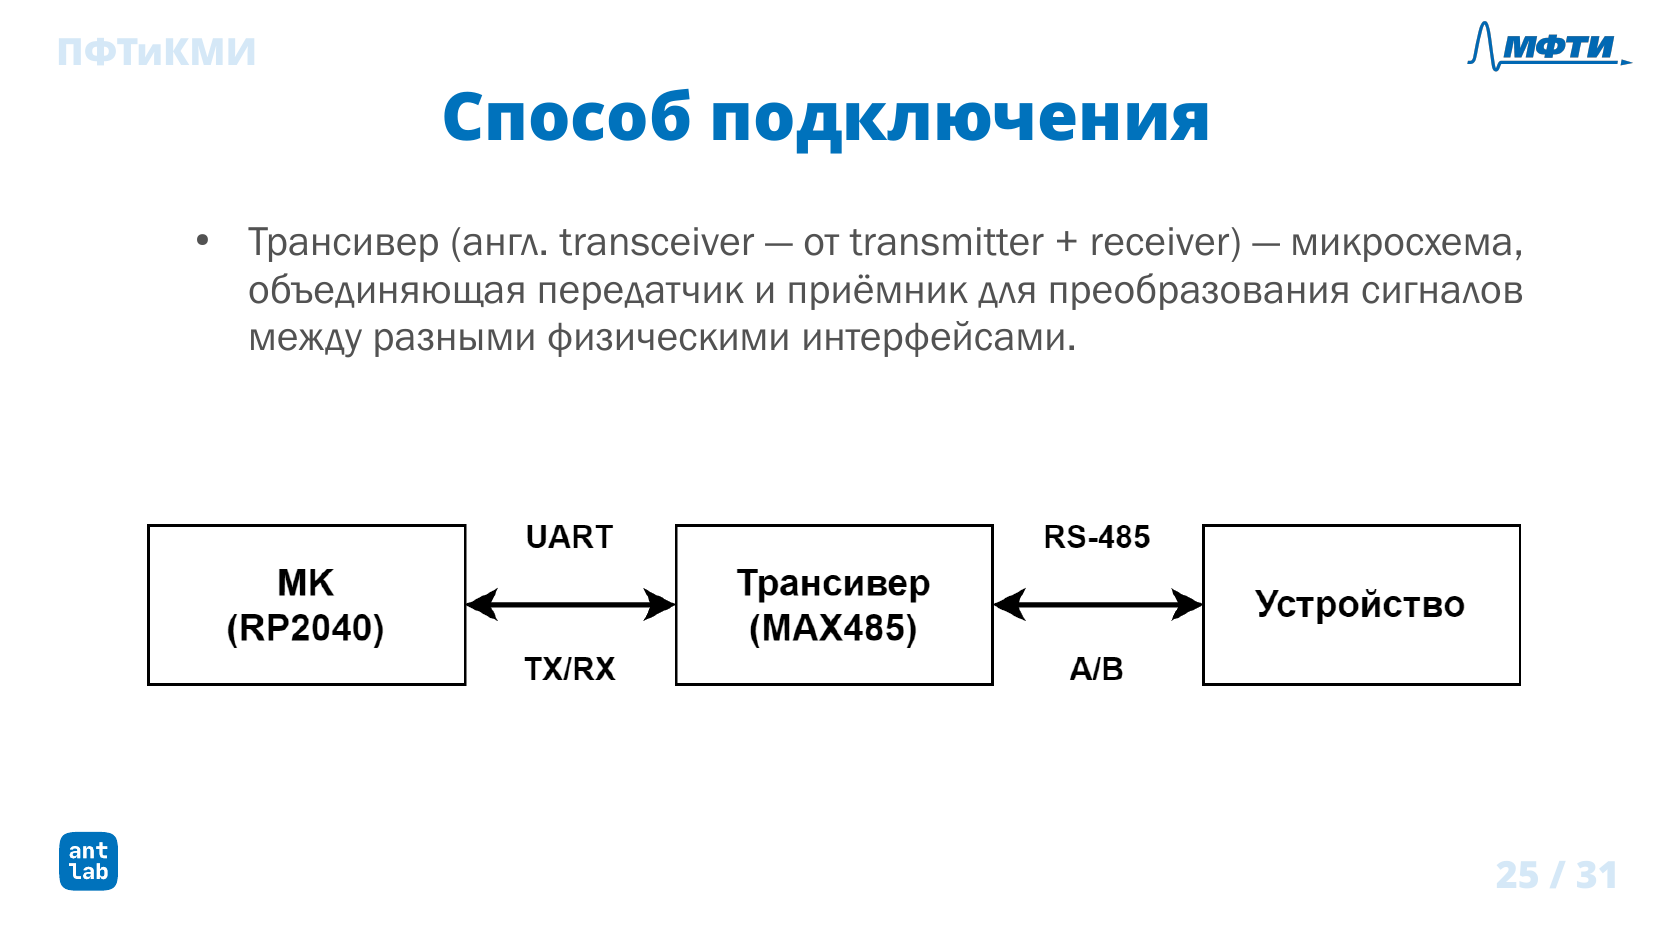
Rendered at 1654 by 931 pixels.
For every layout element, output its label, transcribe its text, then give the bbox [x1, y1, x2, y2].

title Способ подключения [82, 20, 1571, 209]
picture [1446, 0, 1654, 93]
picture [147, 497, 1521, 709]
list Трансивер (англ. transceiver — от transmitter + receiver) — микросхема, объединяющая передатчик и приёмник для преобразования сигналов между разными физическими интерфейсами. [177, 217, 1571, 768]
